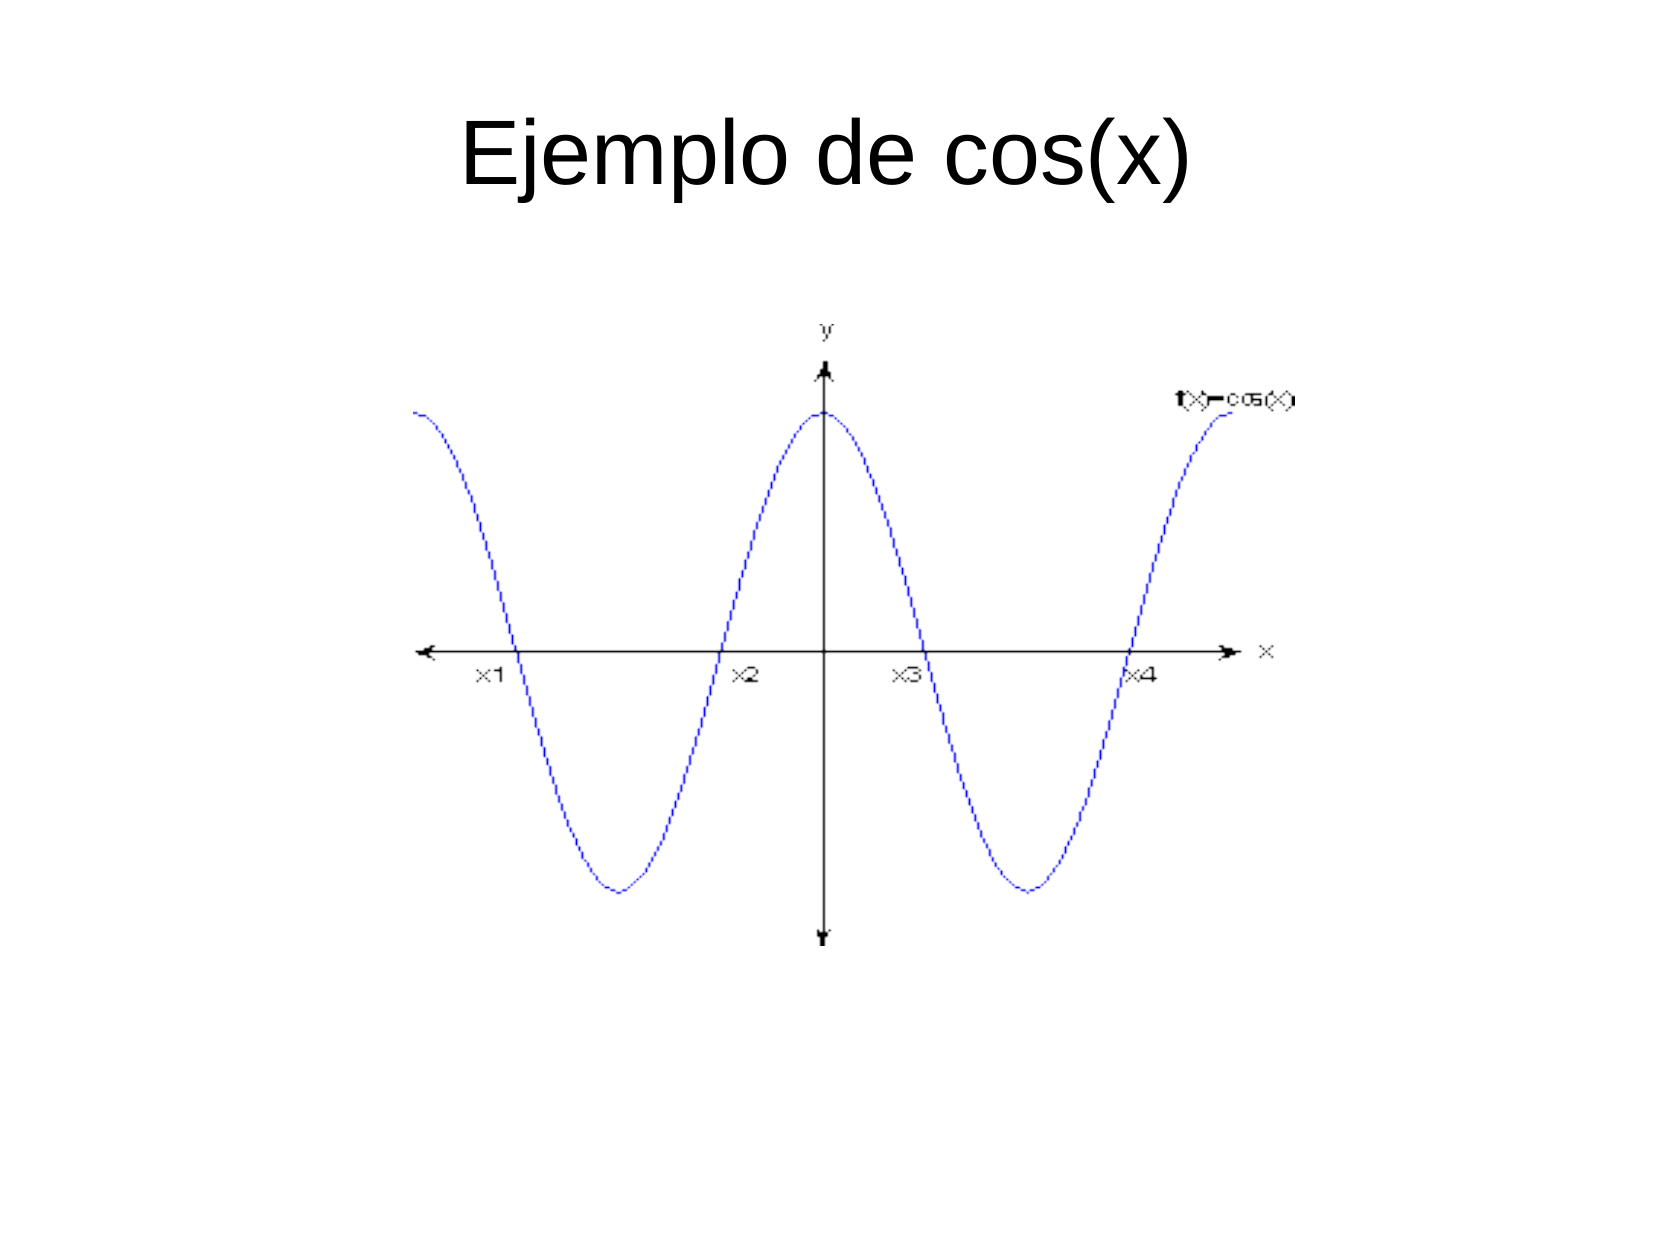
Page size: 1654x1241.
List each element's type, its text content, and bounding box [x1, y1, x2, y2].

title Ejemplo de cos(x) [82, 49, 1571, 257]
picture [413, 324, 1295, 946]
